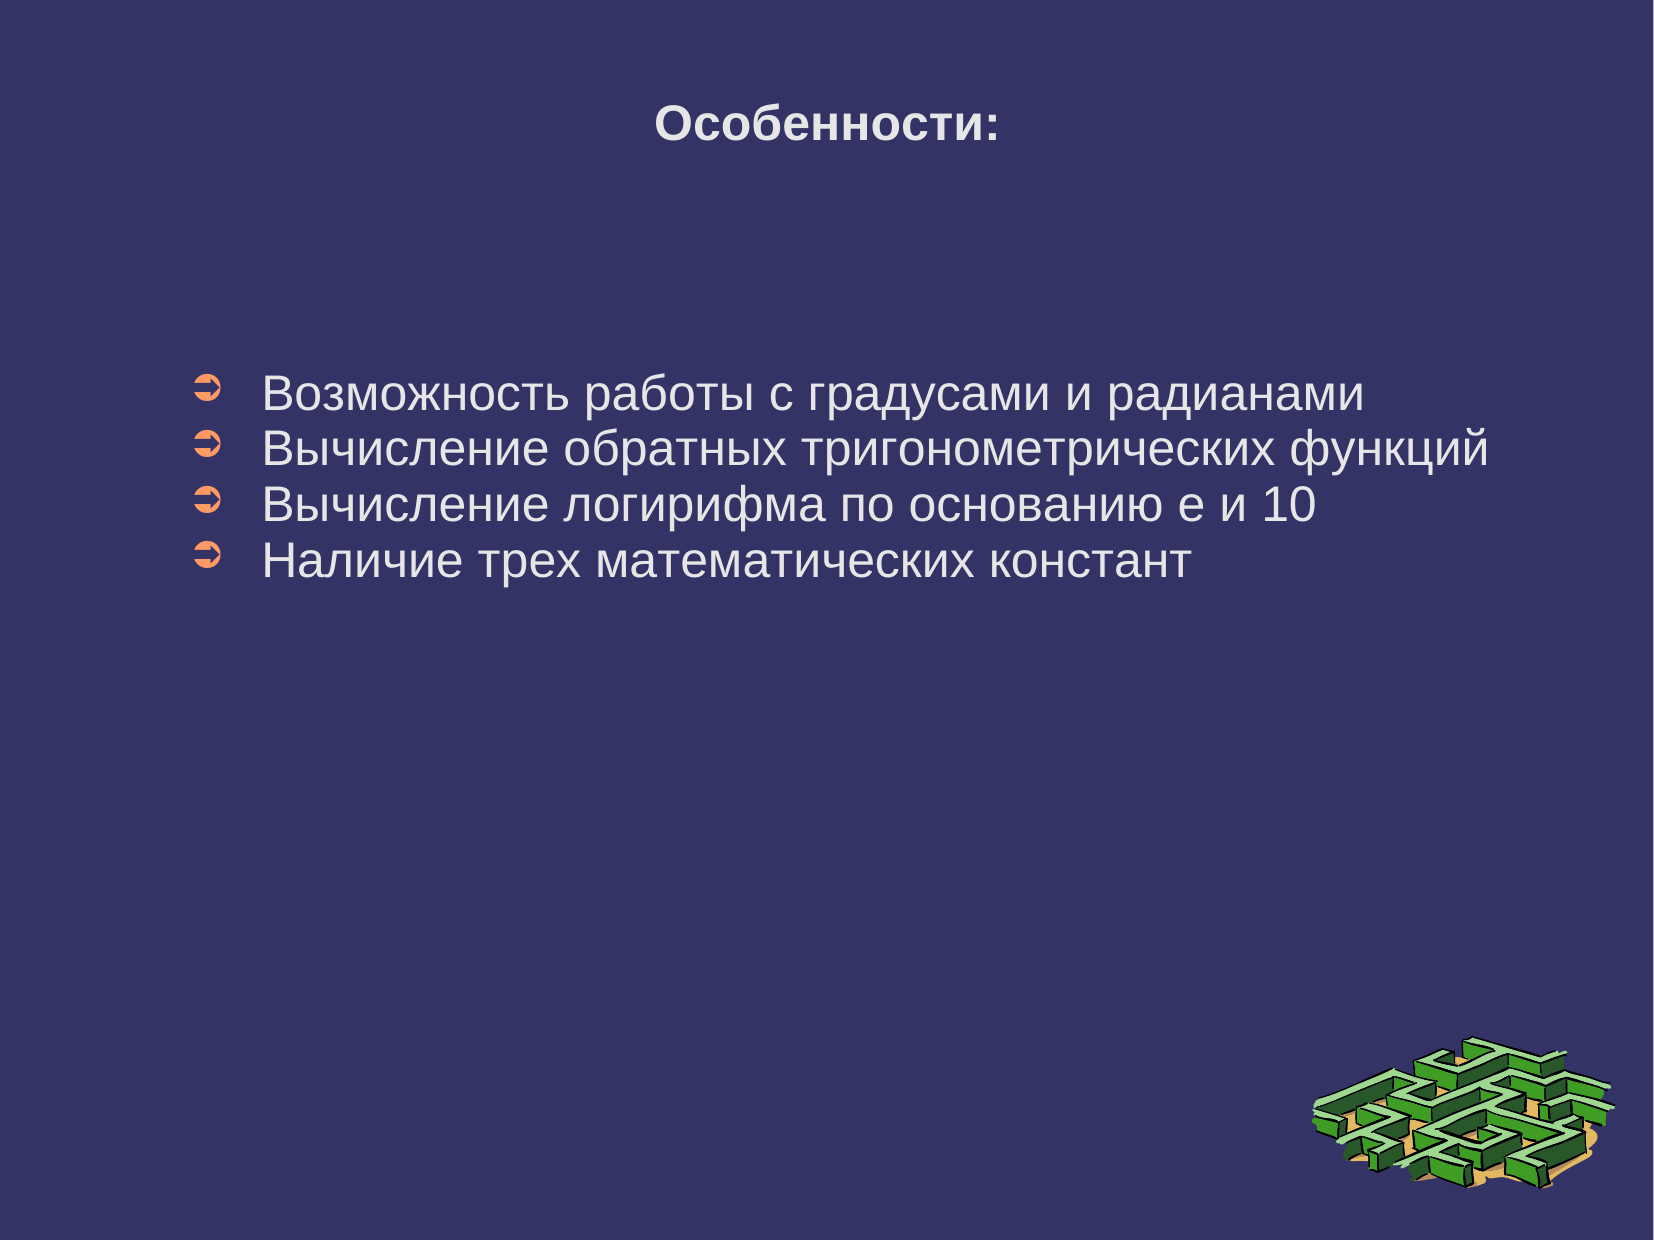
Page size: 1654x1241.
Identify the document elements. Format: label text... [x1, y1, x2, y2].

title Особенности: [121, 19, 1534, 227]
list Возможность работы с градусами и радианами Вычисление обратных тригонометрических функций Вычисление логирифма по основанию e и 10 Наличие трех математических констант [178, 364, 1570, 1147]
